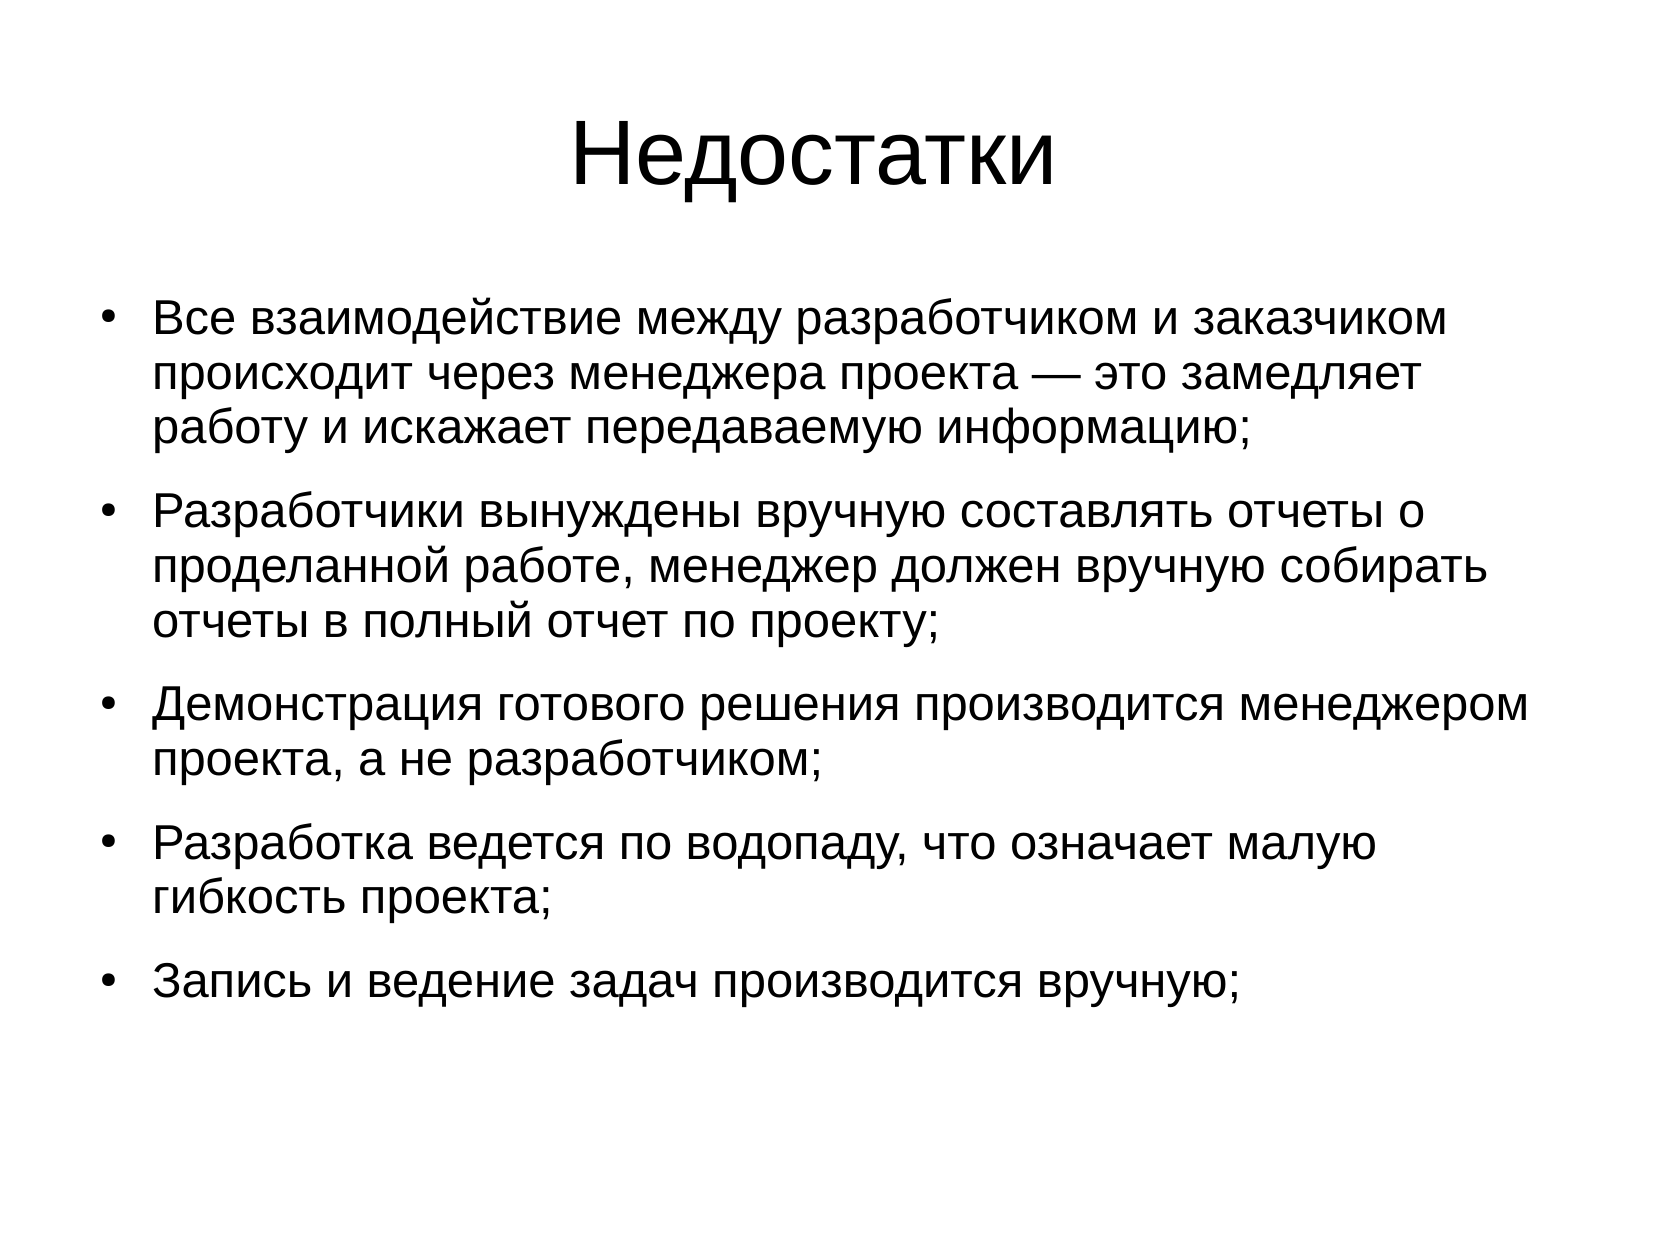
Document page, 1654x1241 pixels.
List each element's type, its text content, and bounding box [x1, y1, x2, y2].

title Недостатки [82, 49, 1571, 257]
list Все взаимодействие между разработчиком и заказчиком происходит через менеджера проекта — это замедляет работу и искажает передаваемую информацию; Разработчики вынуждены вручную составлять отчеты о проделанной работе, менеджер должен вручную собирать отчеты в полный отчет по проекту; Демонстрация готового решения производится менеджером проекта, а не разработчиком; Разработка ведется по водопаду, что означает малую гибкость проекта; Запись и ведение задач производится вручную; [82, 290, 1571, 1010]
